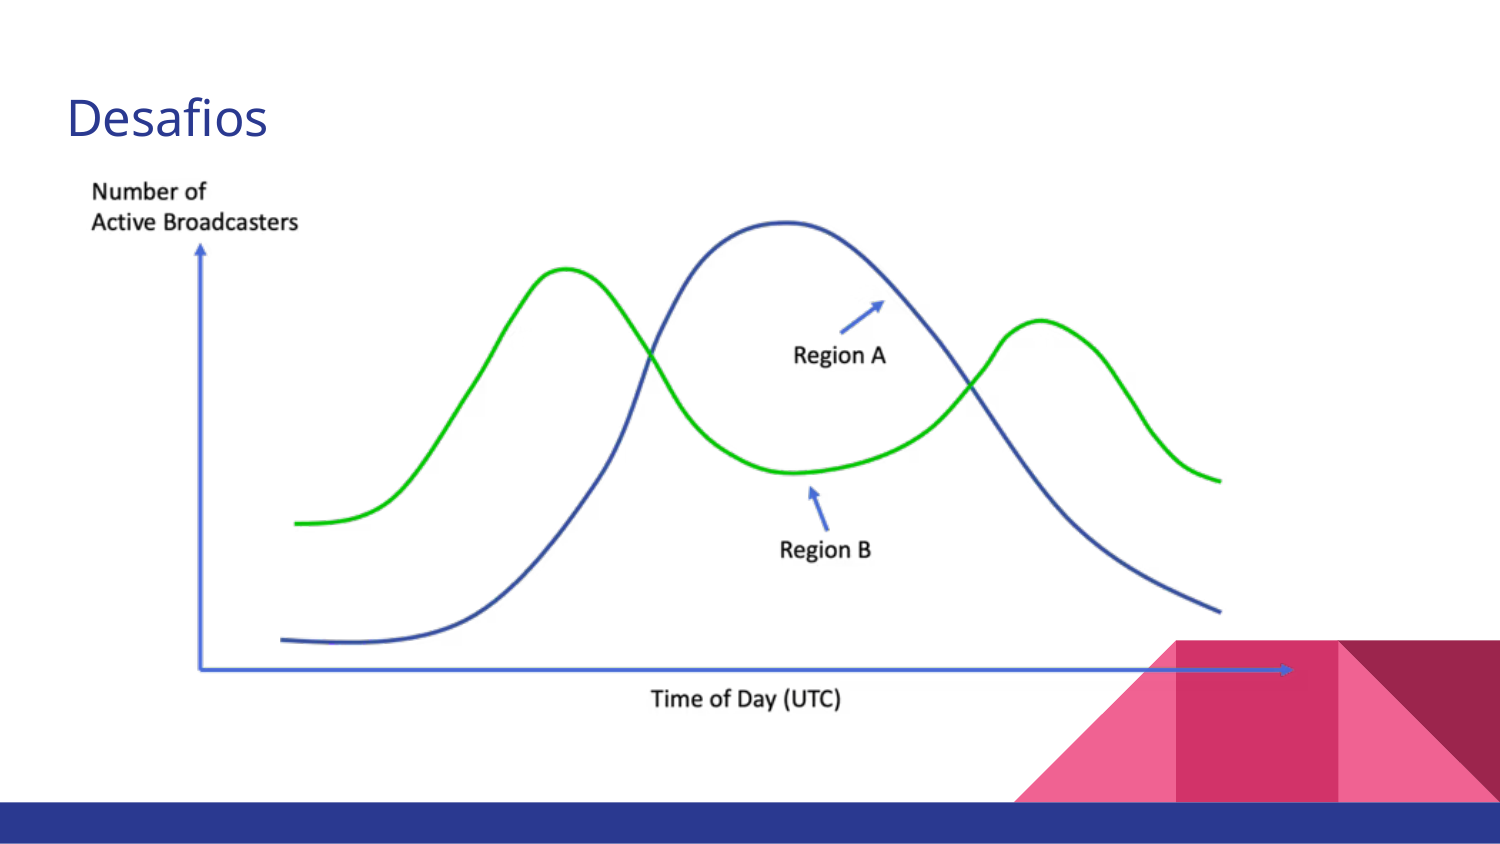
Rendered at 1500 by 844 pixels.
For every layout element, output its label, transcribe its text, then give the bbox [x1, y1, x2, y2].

title Desafios [51, 67, 1449, 167]
picture [75, 166, 1308, 731]
